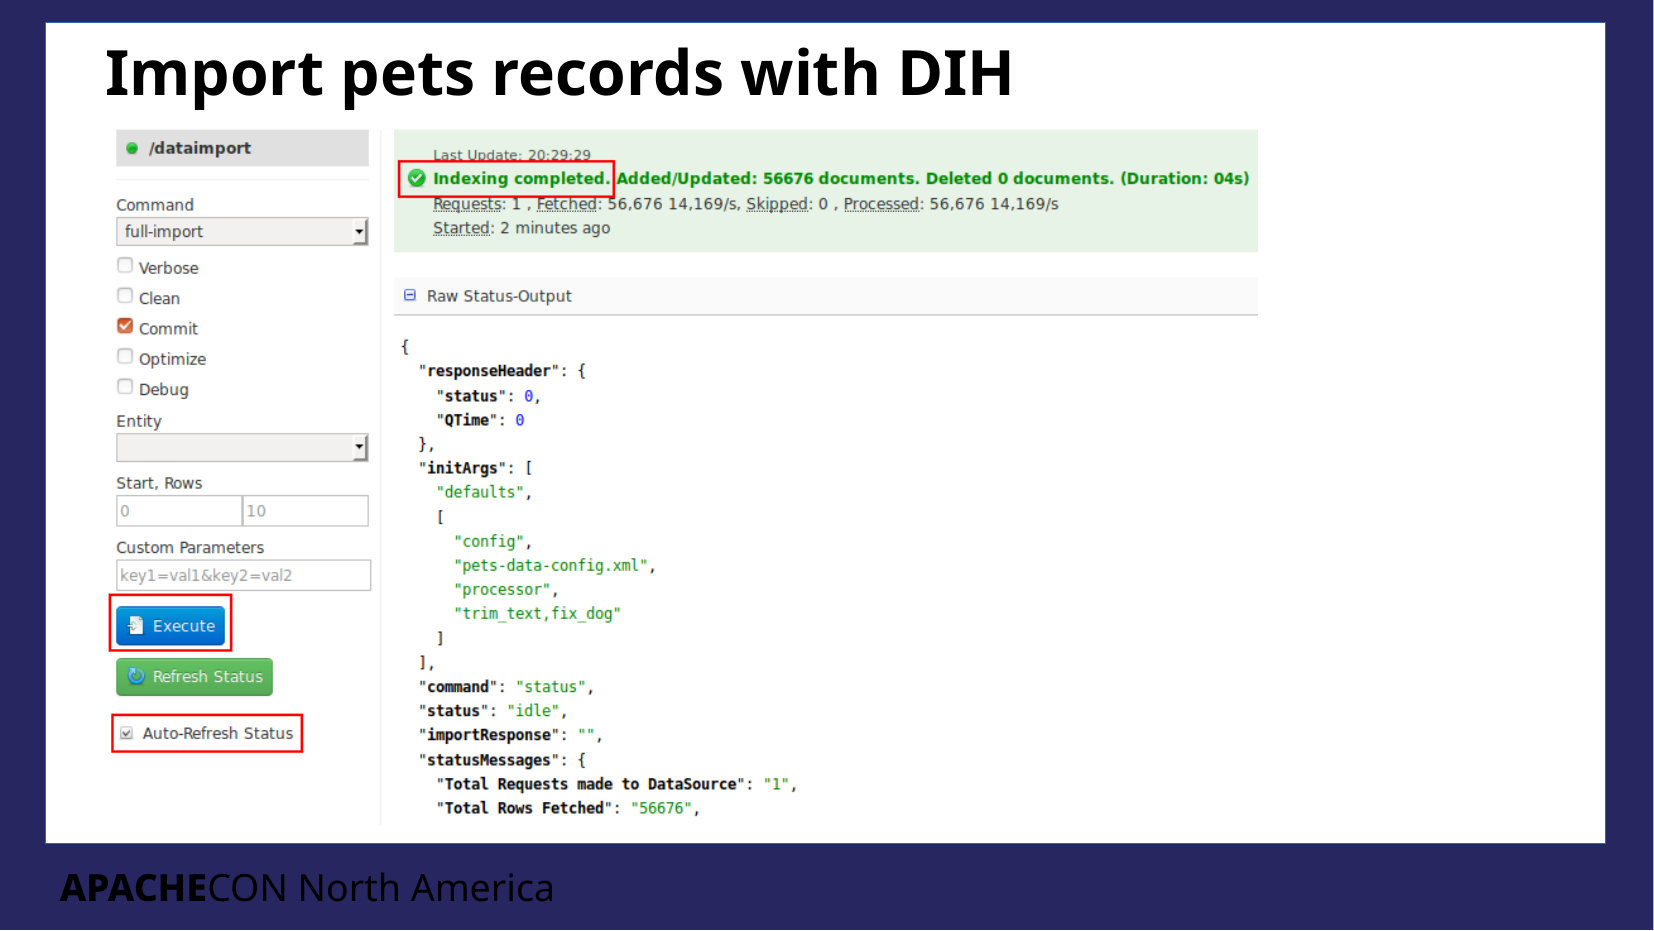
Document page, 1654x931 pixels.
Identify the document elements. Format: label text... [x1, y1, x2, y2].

title Import pets records with DIH [105, 32, 1546, 110]
picture [105, 121, 1258, 826]
